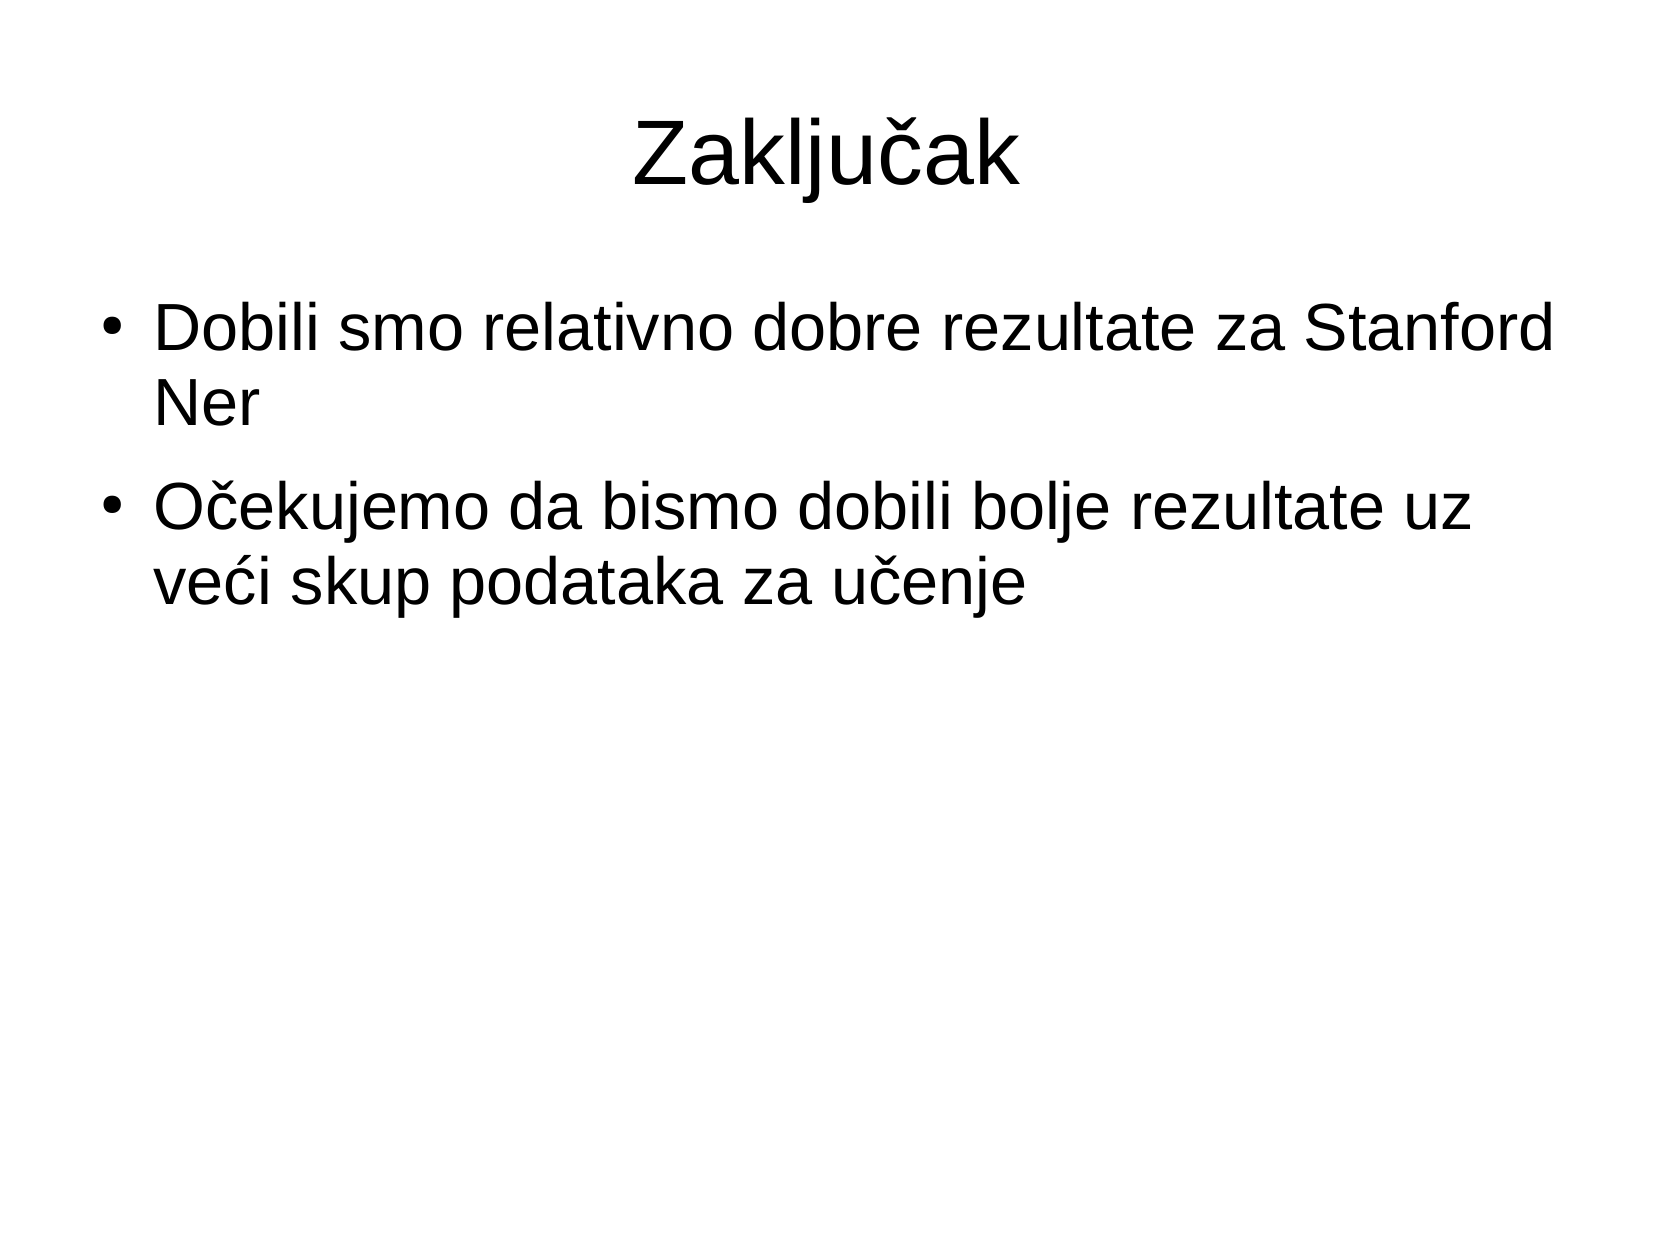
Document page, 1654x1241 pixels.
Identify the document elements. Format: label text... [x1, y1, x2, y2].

list Dobili smo relativno dobre rezultate za Stanford Ner Očekujemo da bismo dobili bolje rezultate uz veći skup podataka za učenje [82, 290, 1571, 1010]
title Zaključak [82, 49, 1571, 257]
